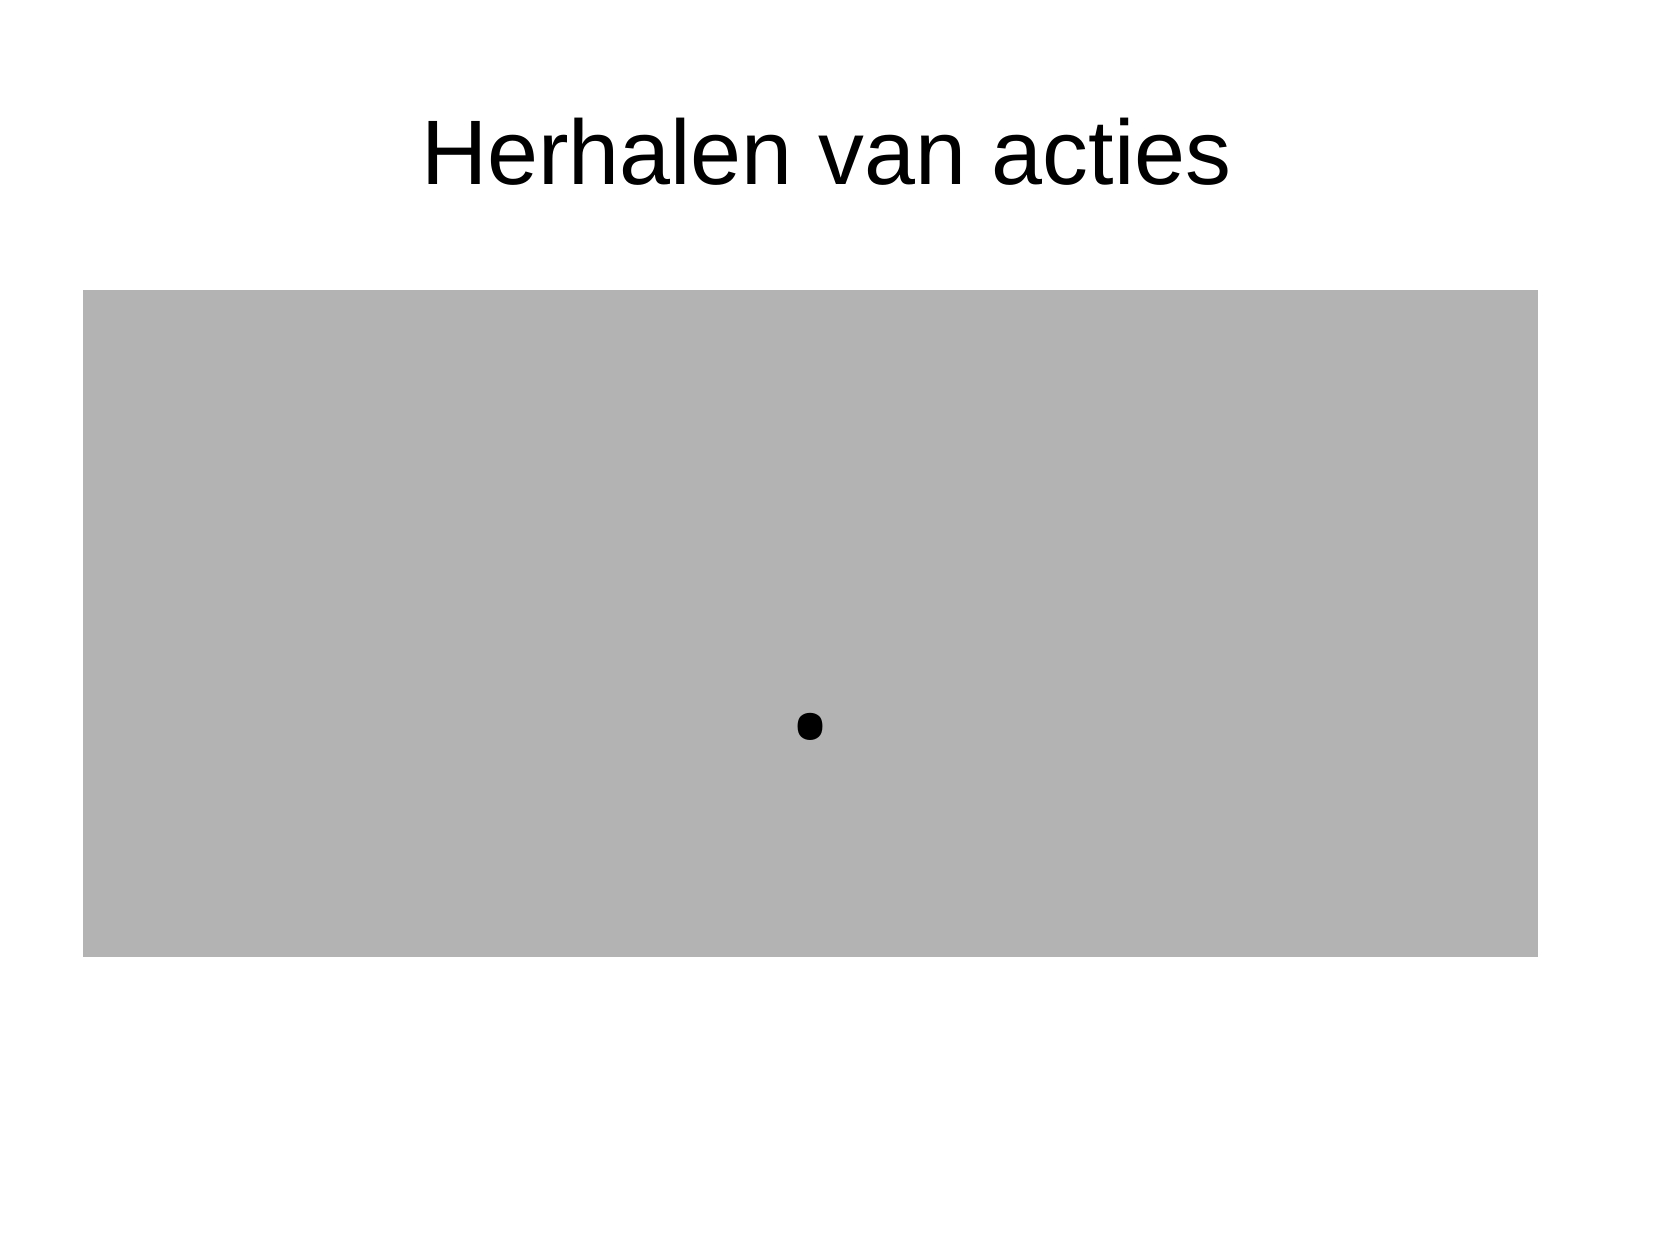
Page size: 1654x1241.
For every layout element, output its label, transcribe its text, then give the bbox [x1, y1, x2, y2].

title Herhalen van acties [82, 49, 1571, 257]
table_header . [83, 290, 1538, 957]
